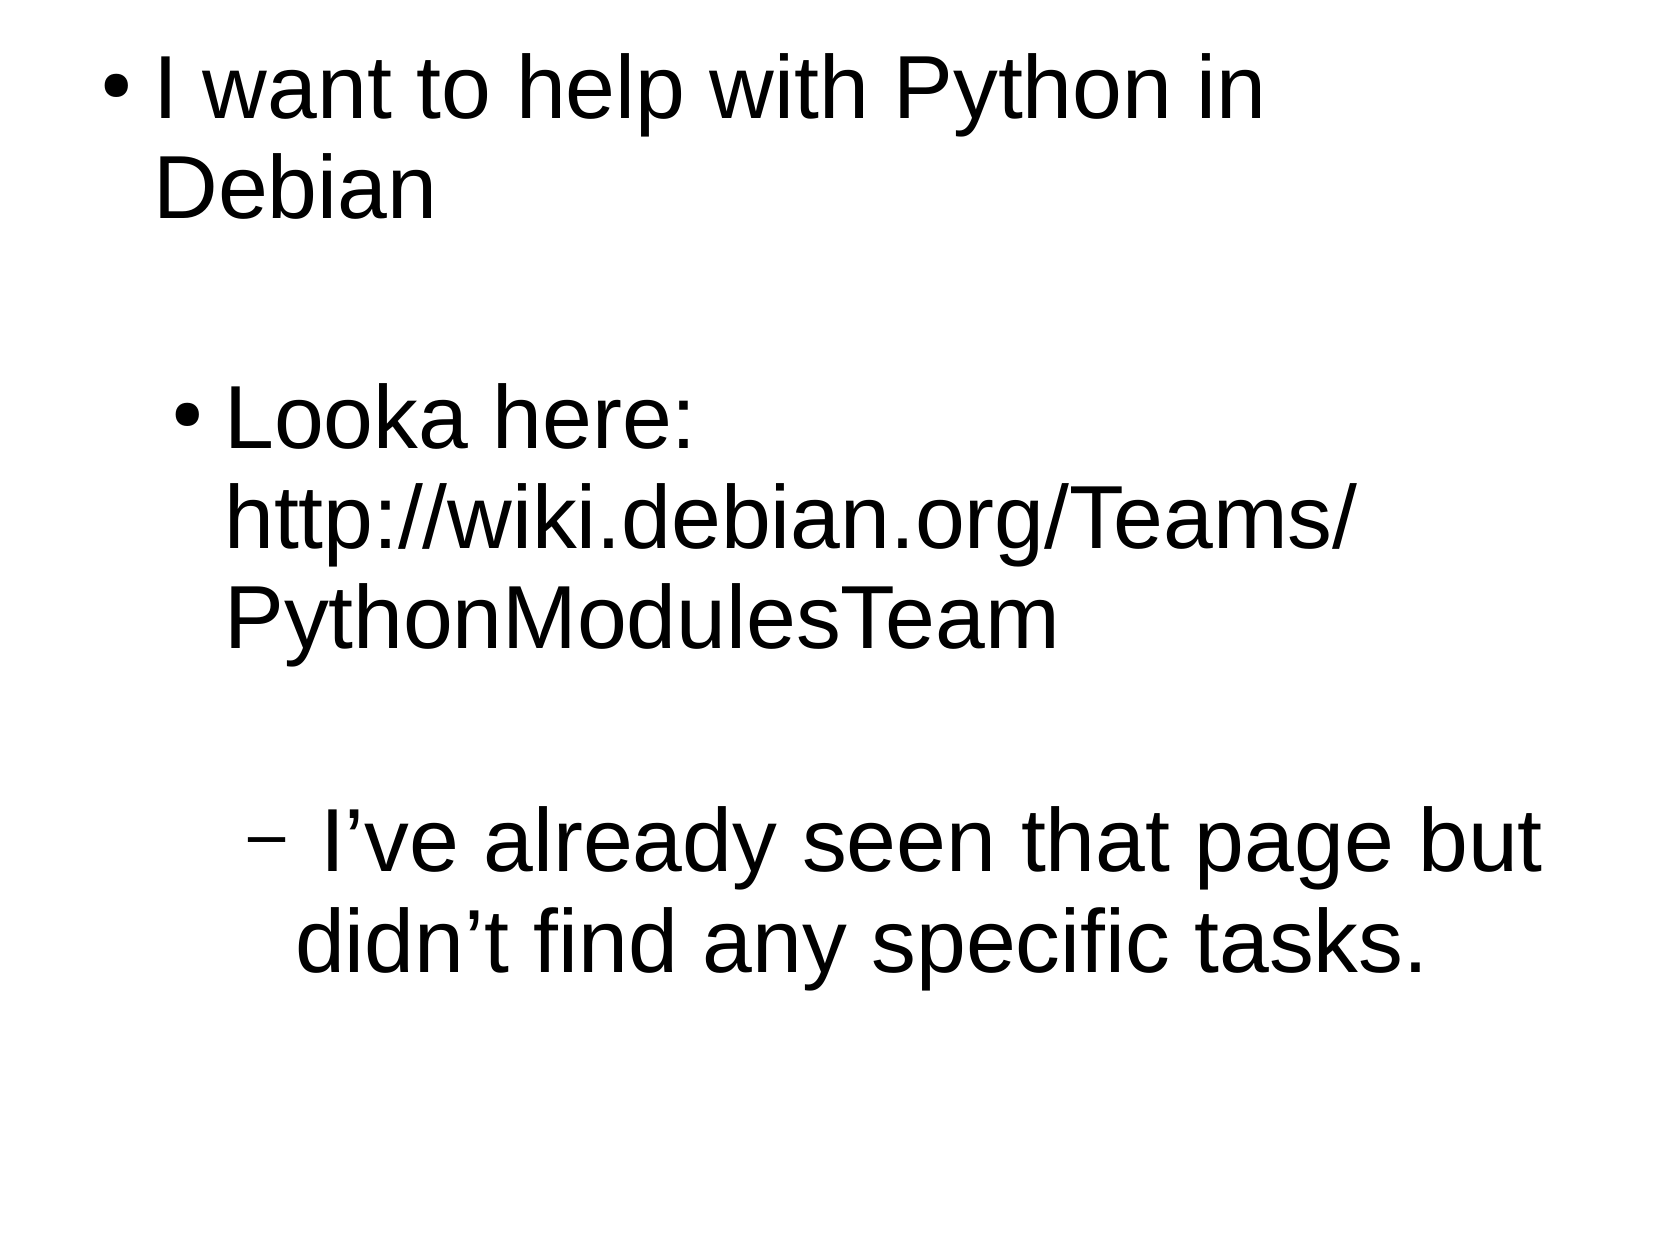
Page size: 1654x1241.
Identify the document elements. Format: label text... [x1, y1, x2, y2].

list I want to help with Python in Debian Looka here: http://wiki.debian.org/Teams/ PythonModulesTeam I’ve already seen that page but didn’t find any specific tasks. [82, 37, 1571, 1109]
